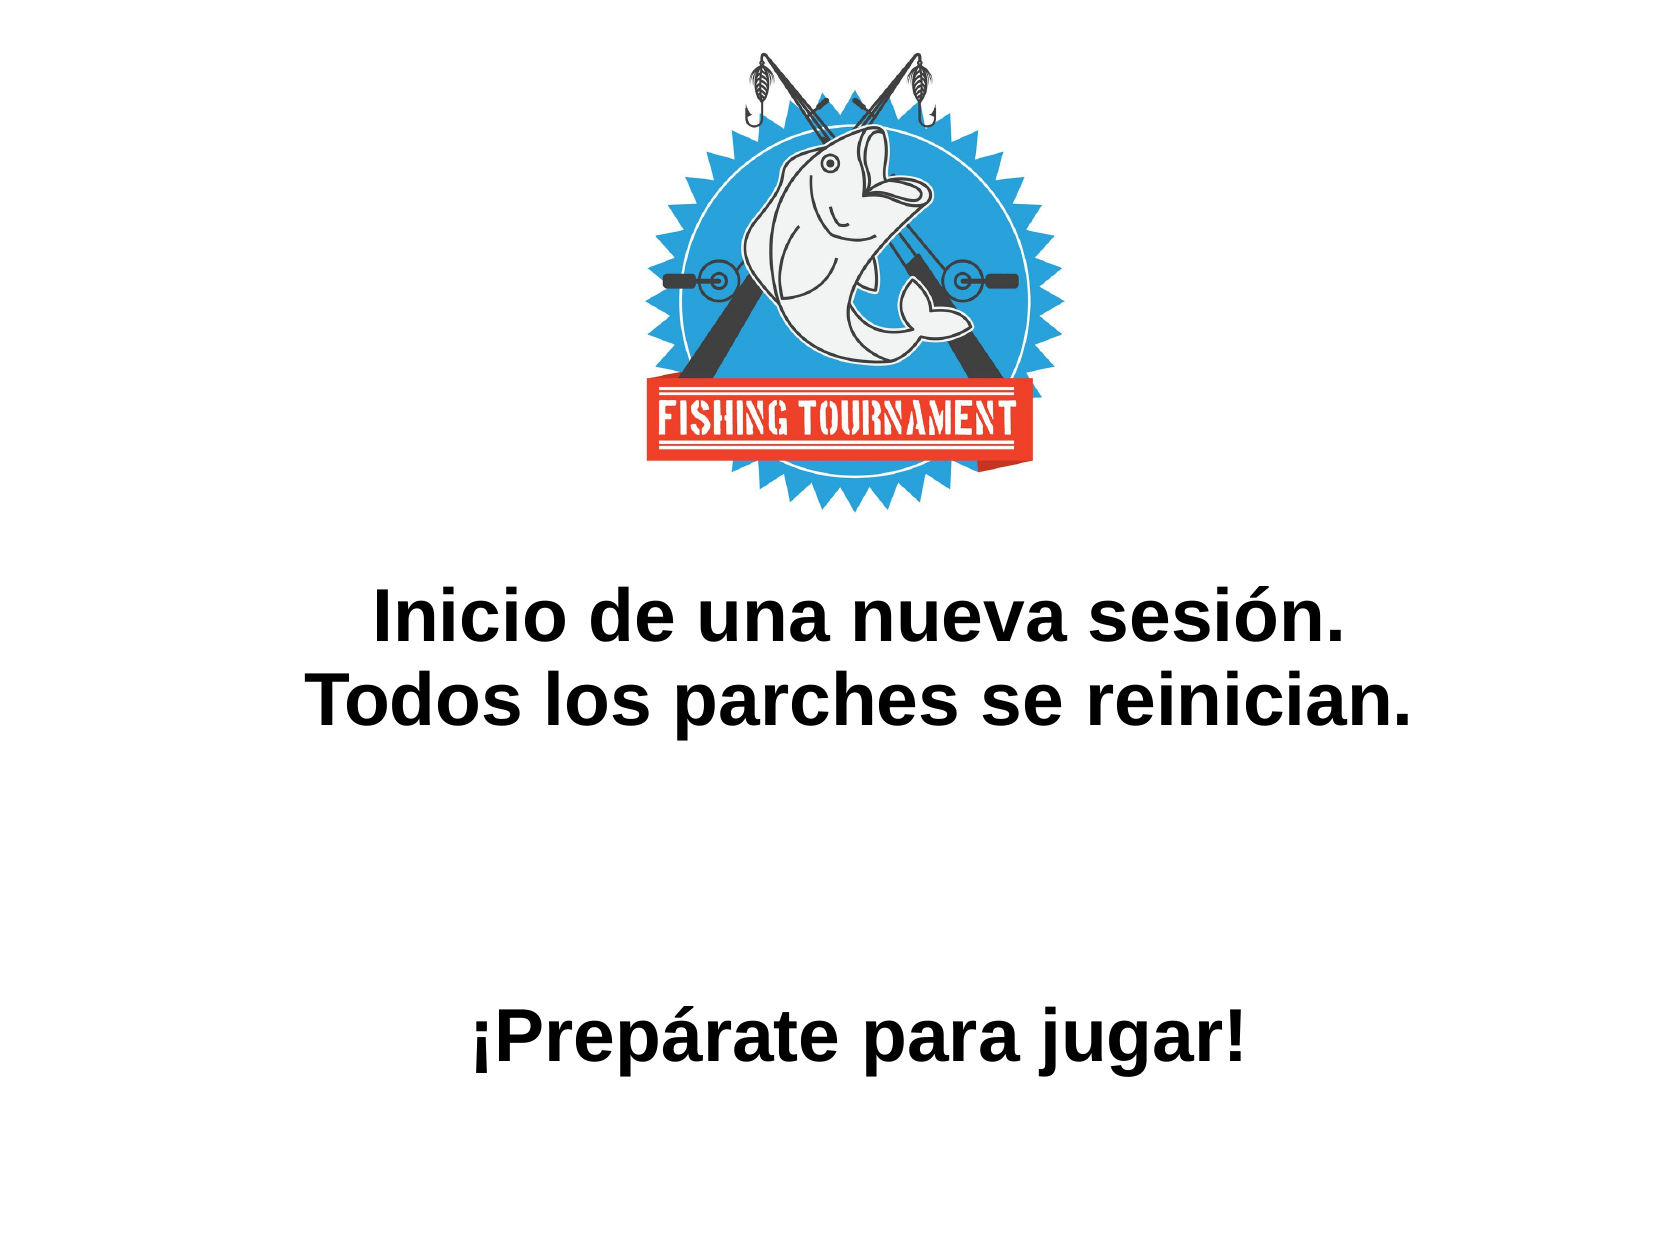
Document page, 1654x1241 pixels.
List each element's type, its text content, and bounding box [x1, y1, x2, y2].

picture [637, 40, 1075, 520]
text_box Inicio de una nueva sesión. Todos los parches se reinician. ¡Prepárate para jugar! [289, 565, 1430, 1140]
